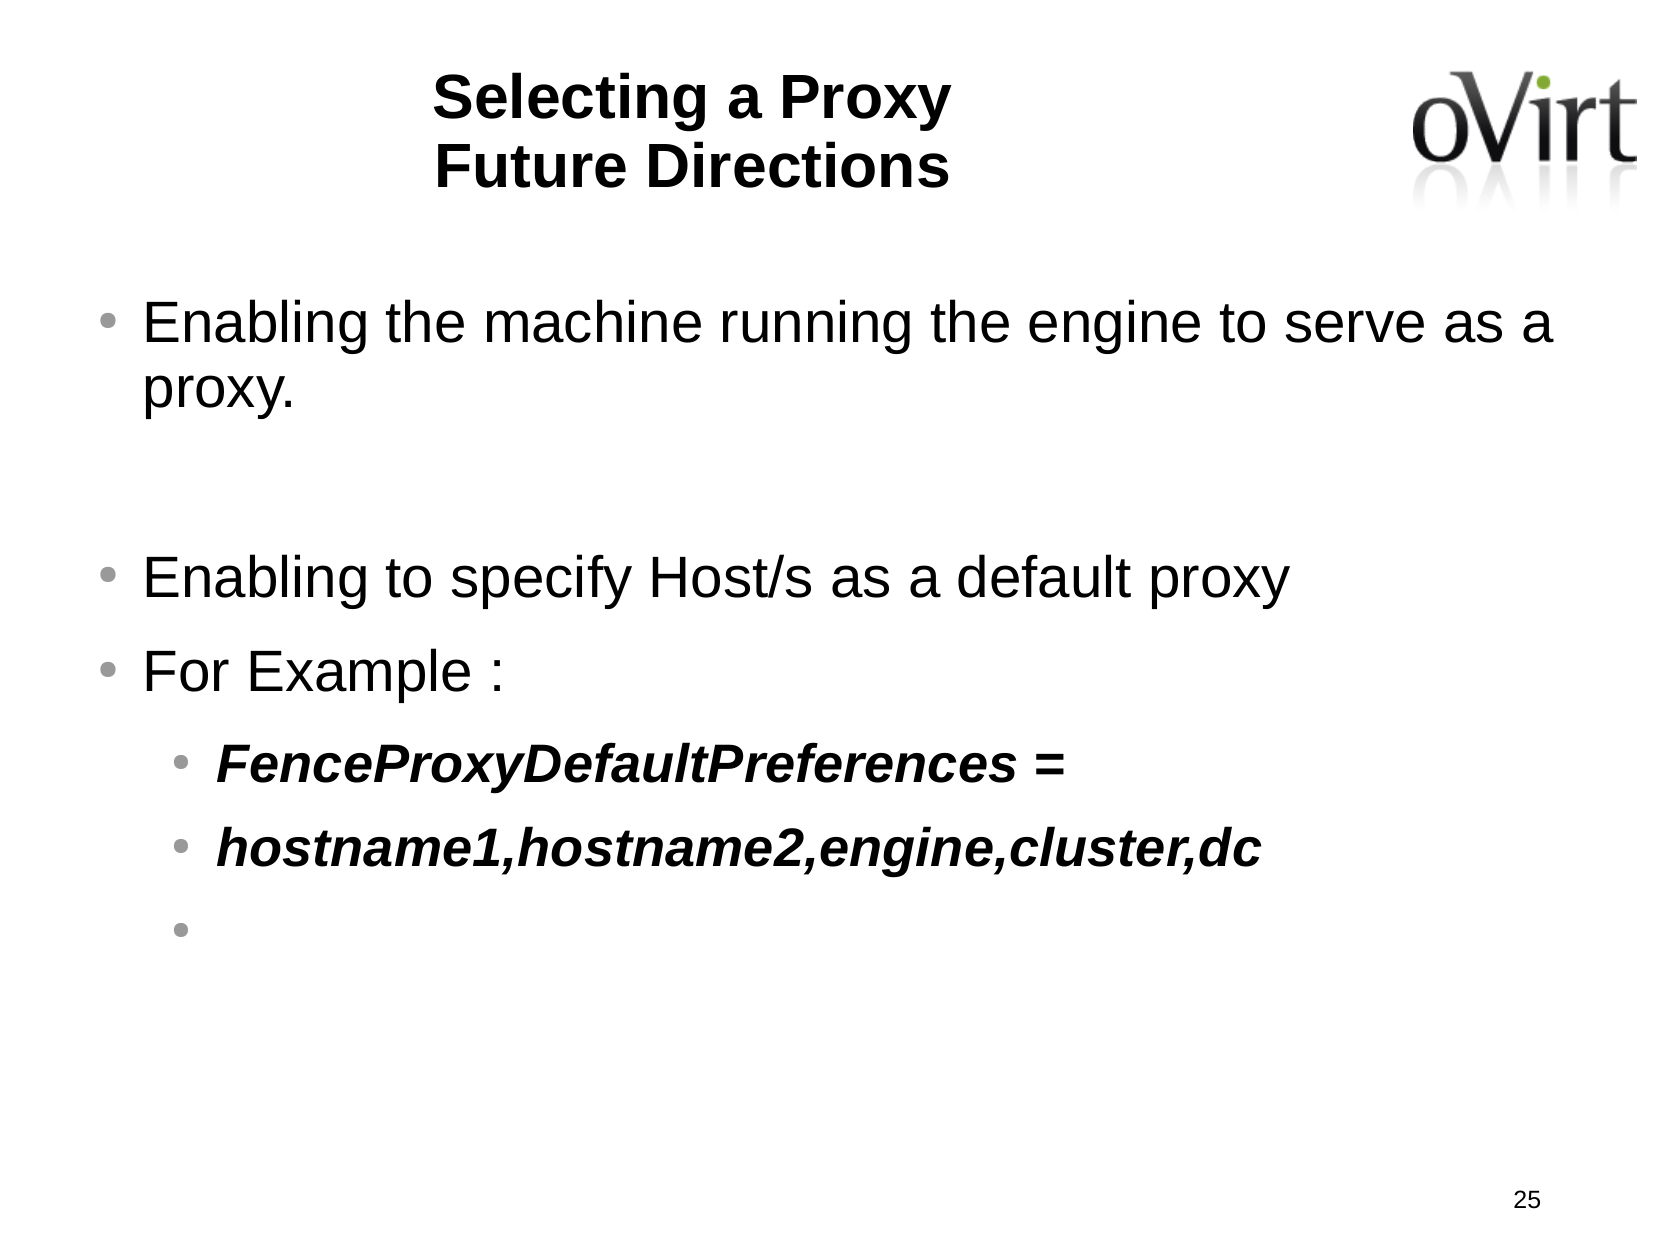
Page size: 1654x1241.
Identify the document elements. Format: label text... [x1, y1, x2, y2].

title Selecting a Proxy Future Directions [82, 37, 1303, 226]
list Enabling the machine running the engine to serve as a proxy. Enabling to specify Host/s as a default proxy For Example : FenceProxyDefaultPreferences = hostname1,hostname2,engine,cluster,dc [82, 290, 1571, 1010]
picture [1413, 63, 1637, 212]
